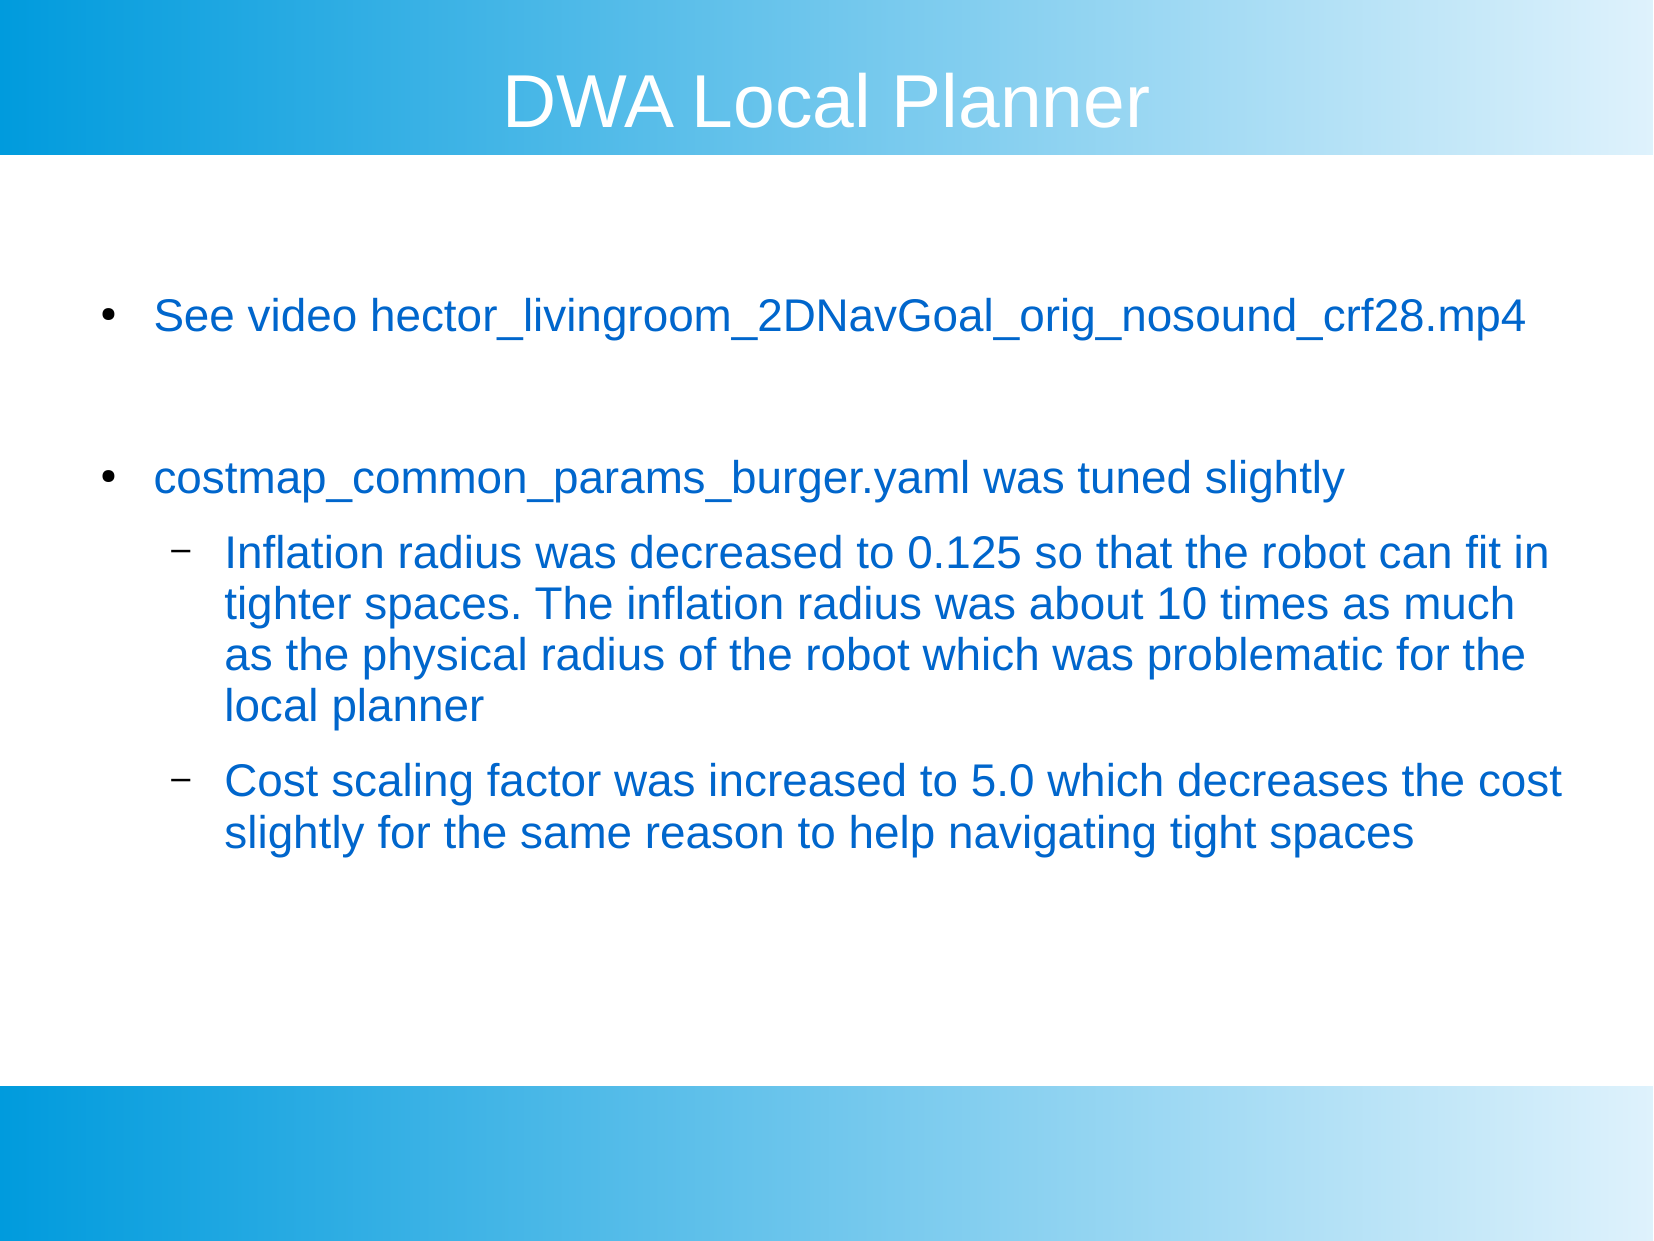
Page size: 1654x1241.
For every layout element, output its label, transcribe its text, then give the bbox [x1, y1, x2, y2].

title DWA Local Planner [82, 49, 1571, 155]
list See video hector_livingroom_2DNavGoal_orig_nosound_crf28.mp4 costmap_common_params_burger.yaml was tuned slightly Inflation radius was decreased to 0.125 so that the robot can fit in tighter spaces. The inflation radius was about 10 times as much as the physical radius of the robot which was problematic for the local planner Cost scaling factor was increased to 5.0 which decreases the cost slightly for the same reason to help navigating tight spaces [82, 290, 1571, 1010]
